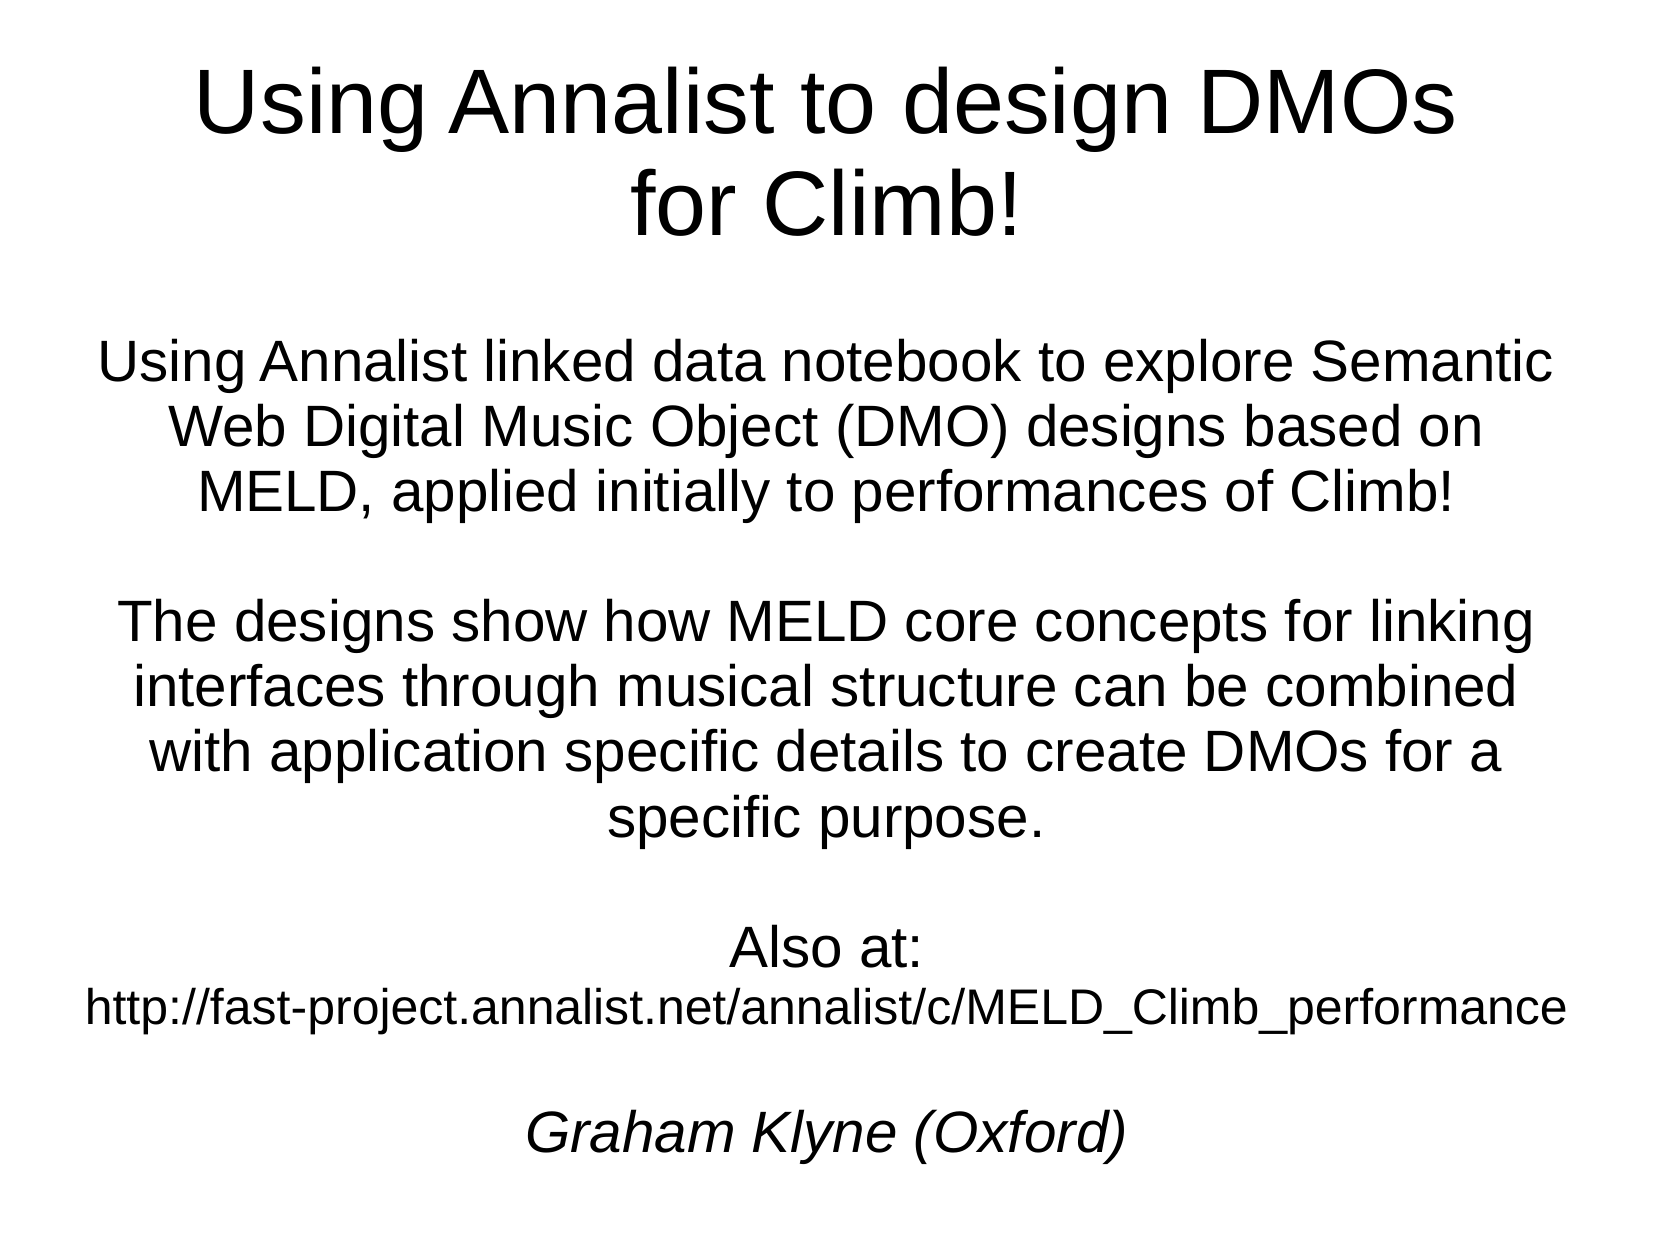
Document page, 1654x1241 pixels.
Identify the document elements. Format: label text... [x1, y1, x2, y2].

subtitle Using Annalist linked data notebook to explore Semantic Web Digital Music Object (DMO) designs based on MELD, applied initially to performances of Climb! The designs show how MELD core concepts for linking interfaces through musical structure can be combined with application specific details to create DMOs for a specific purpose. Also at: http://fast-project.annalist.net/annalist/c/MELD_Climb_performance Graham Klyne (Oxford) [82, 329, 1571, 1166]
title Using Annalist to design DMOs for Climb! [82, 49, 1571, 257]
